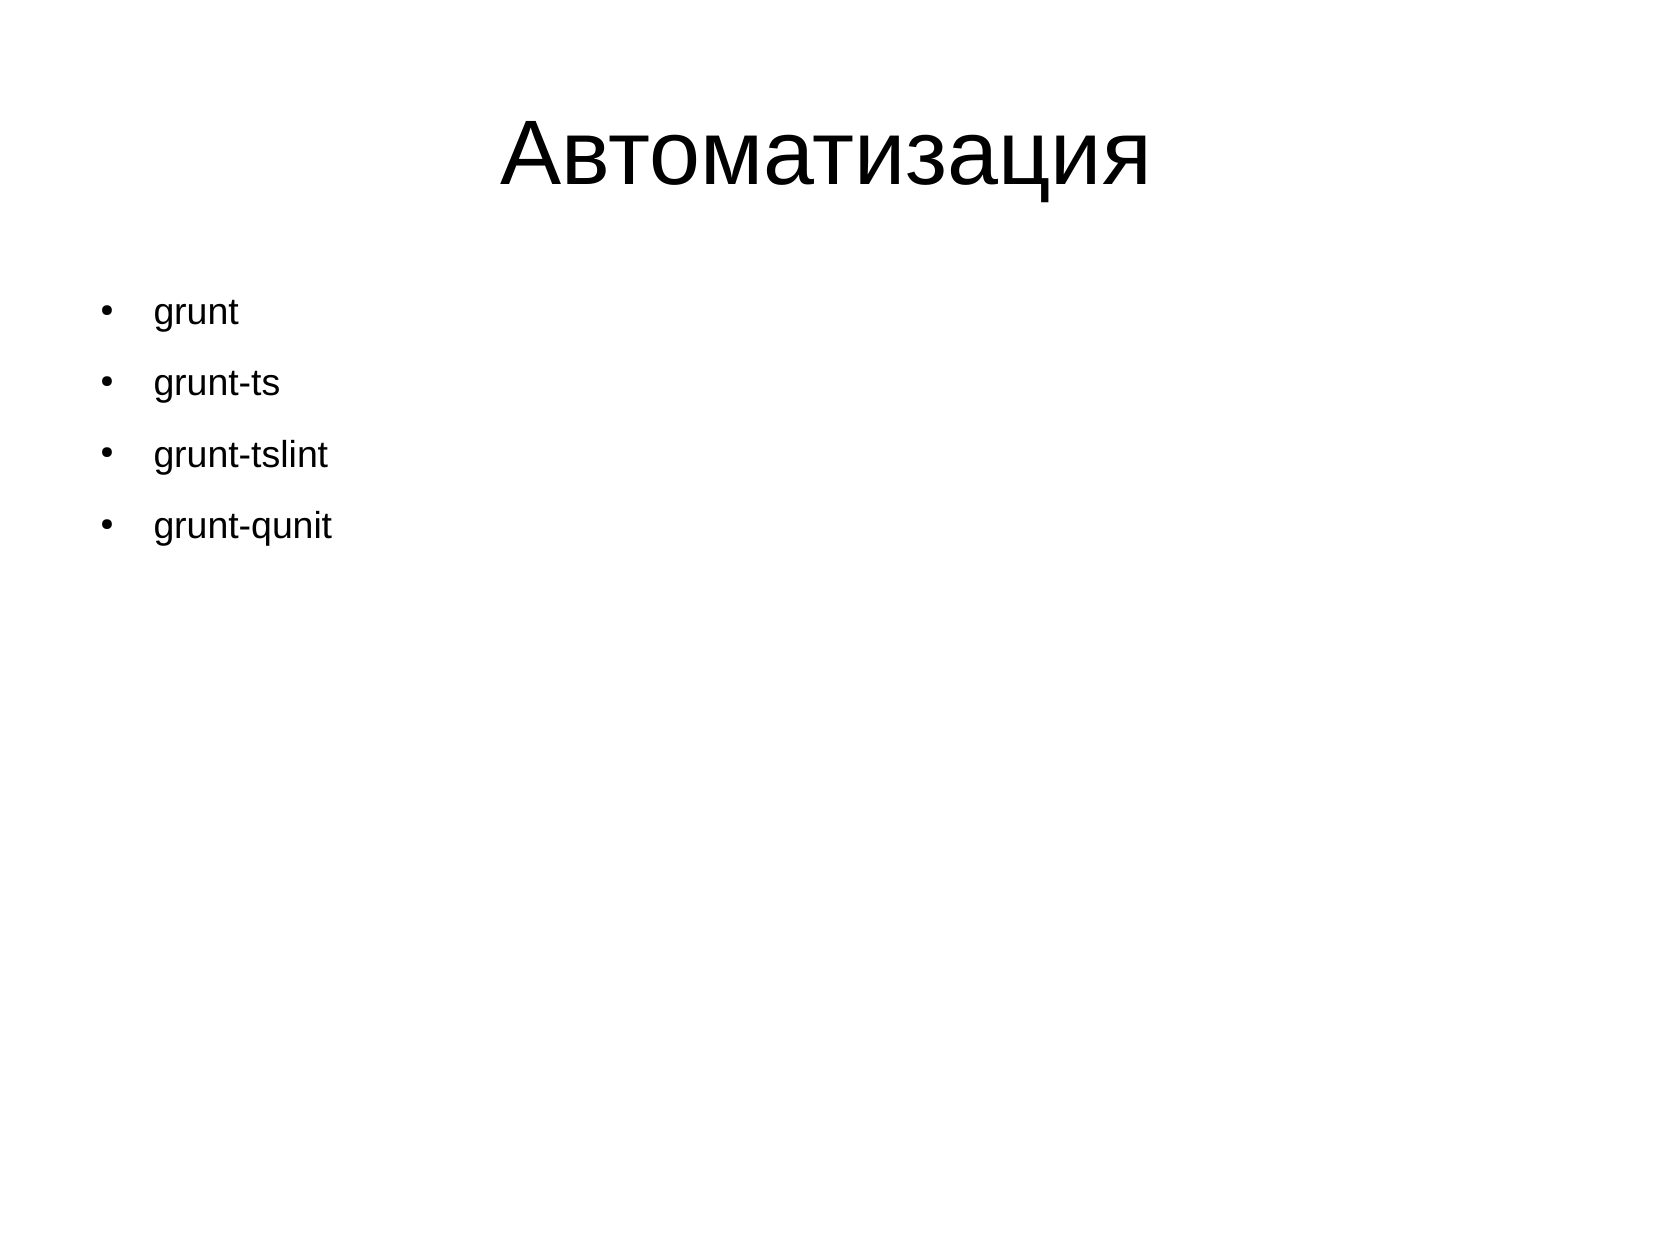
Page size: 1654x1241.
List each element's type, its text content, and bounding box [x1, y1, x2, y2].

title Автоматизация [82, 49, 1571, 257]
list grunt grunt-ts grunt-tslint grunt-qunit [82, 290, 1571, 1010]
